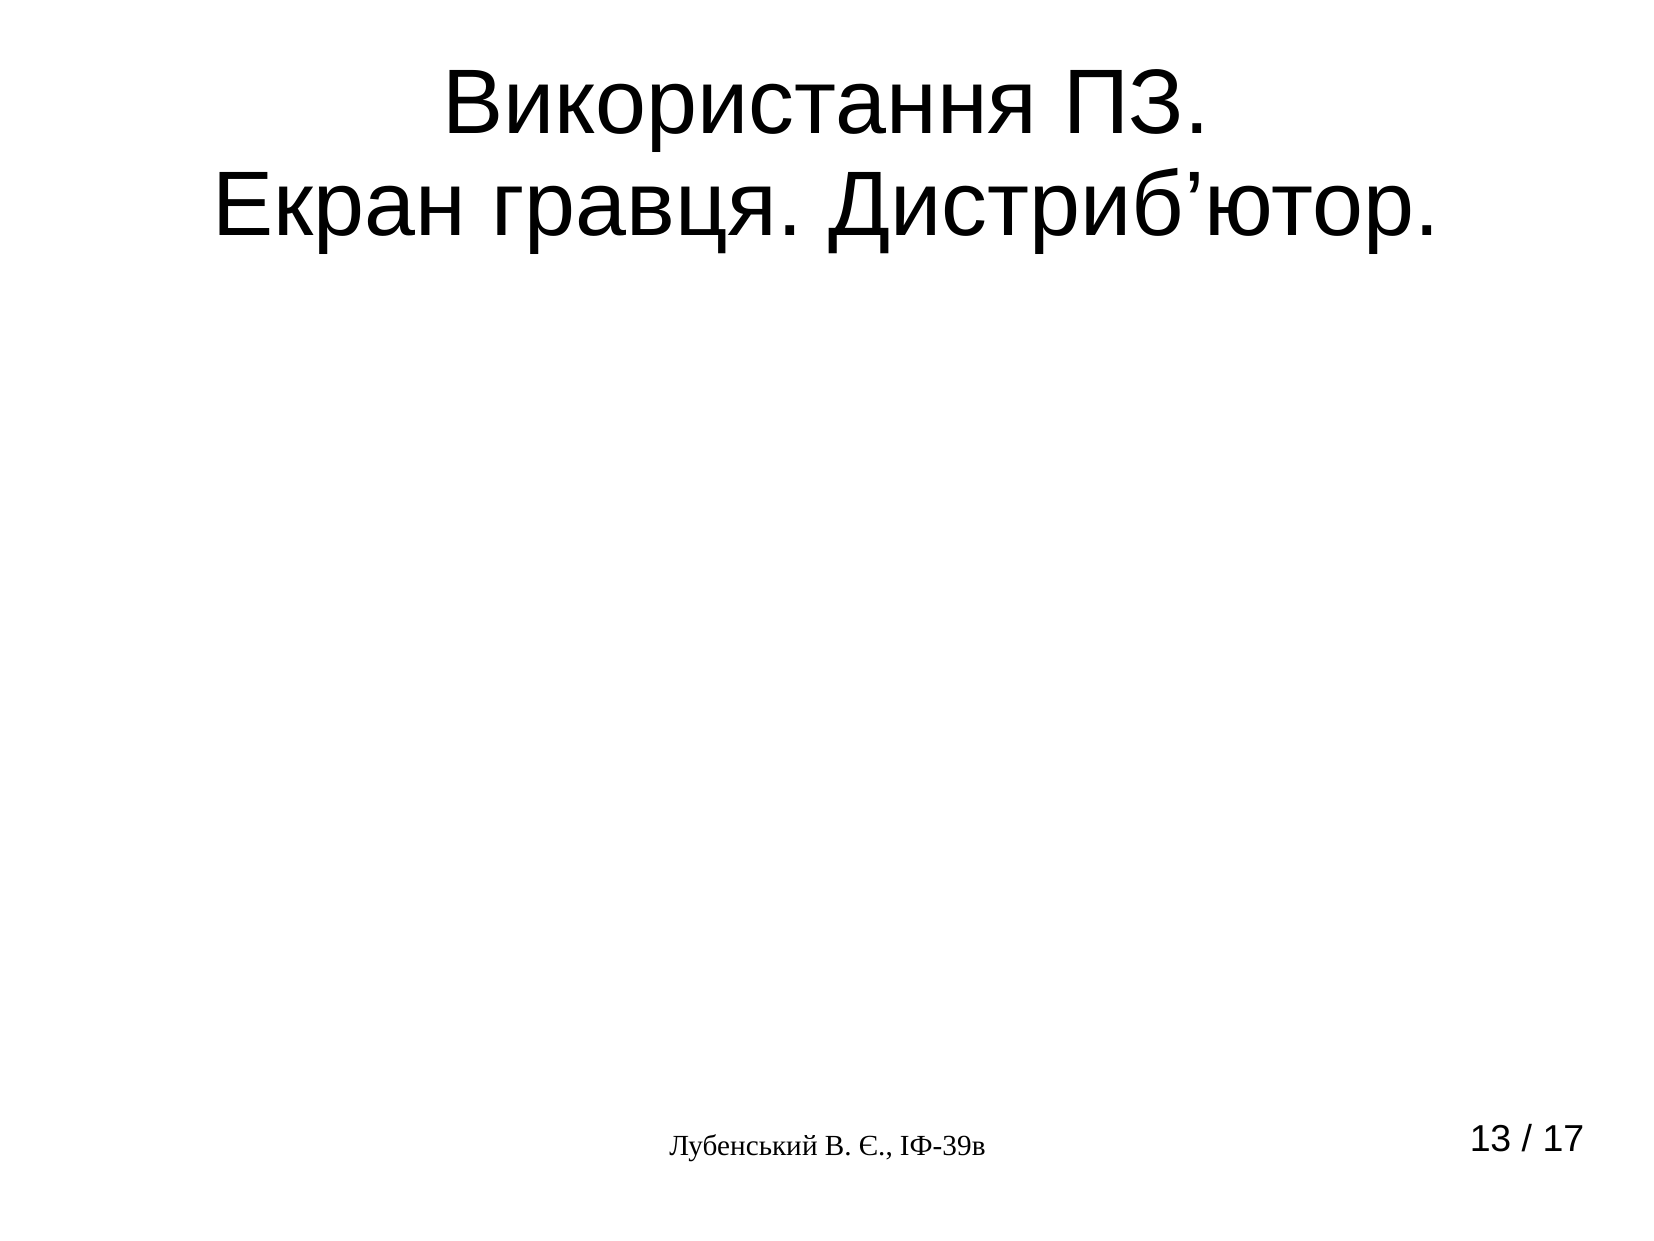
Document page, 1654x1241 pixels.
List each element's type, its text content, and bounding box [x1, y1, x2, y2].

title Використання ПЗ. Екран гравця. Дистриб’ютор. [82, 49, 1571, 257]
text_box 17 [1496, 1110, 1654, 1181]
text_box <number> / [1455, 1110, 1496, 1181]
